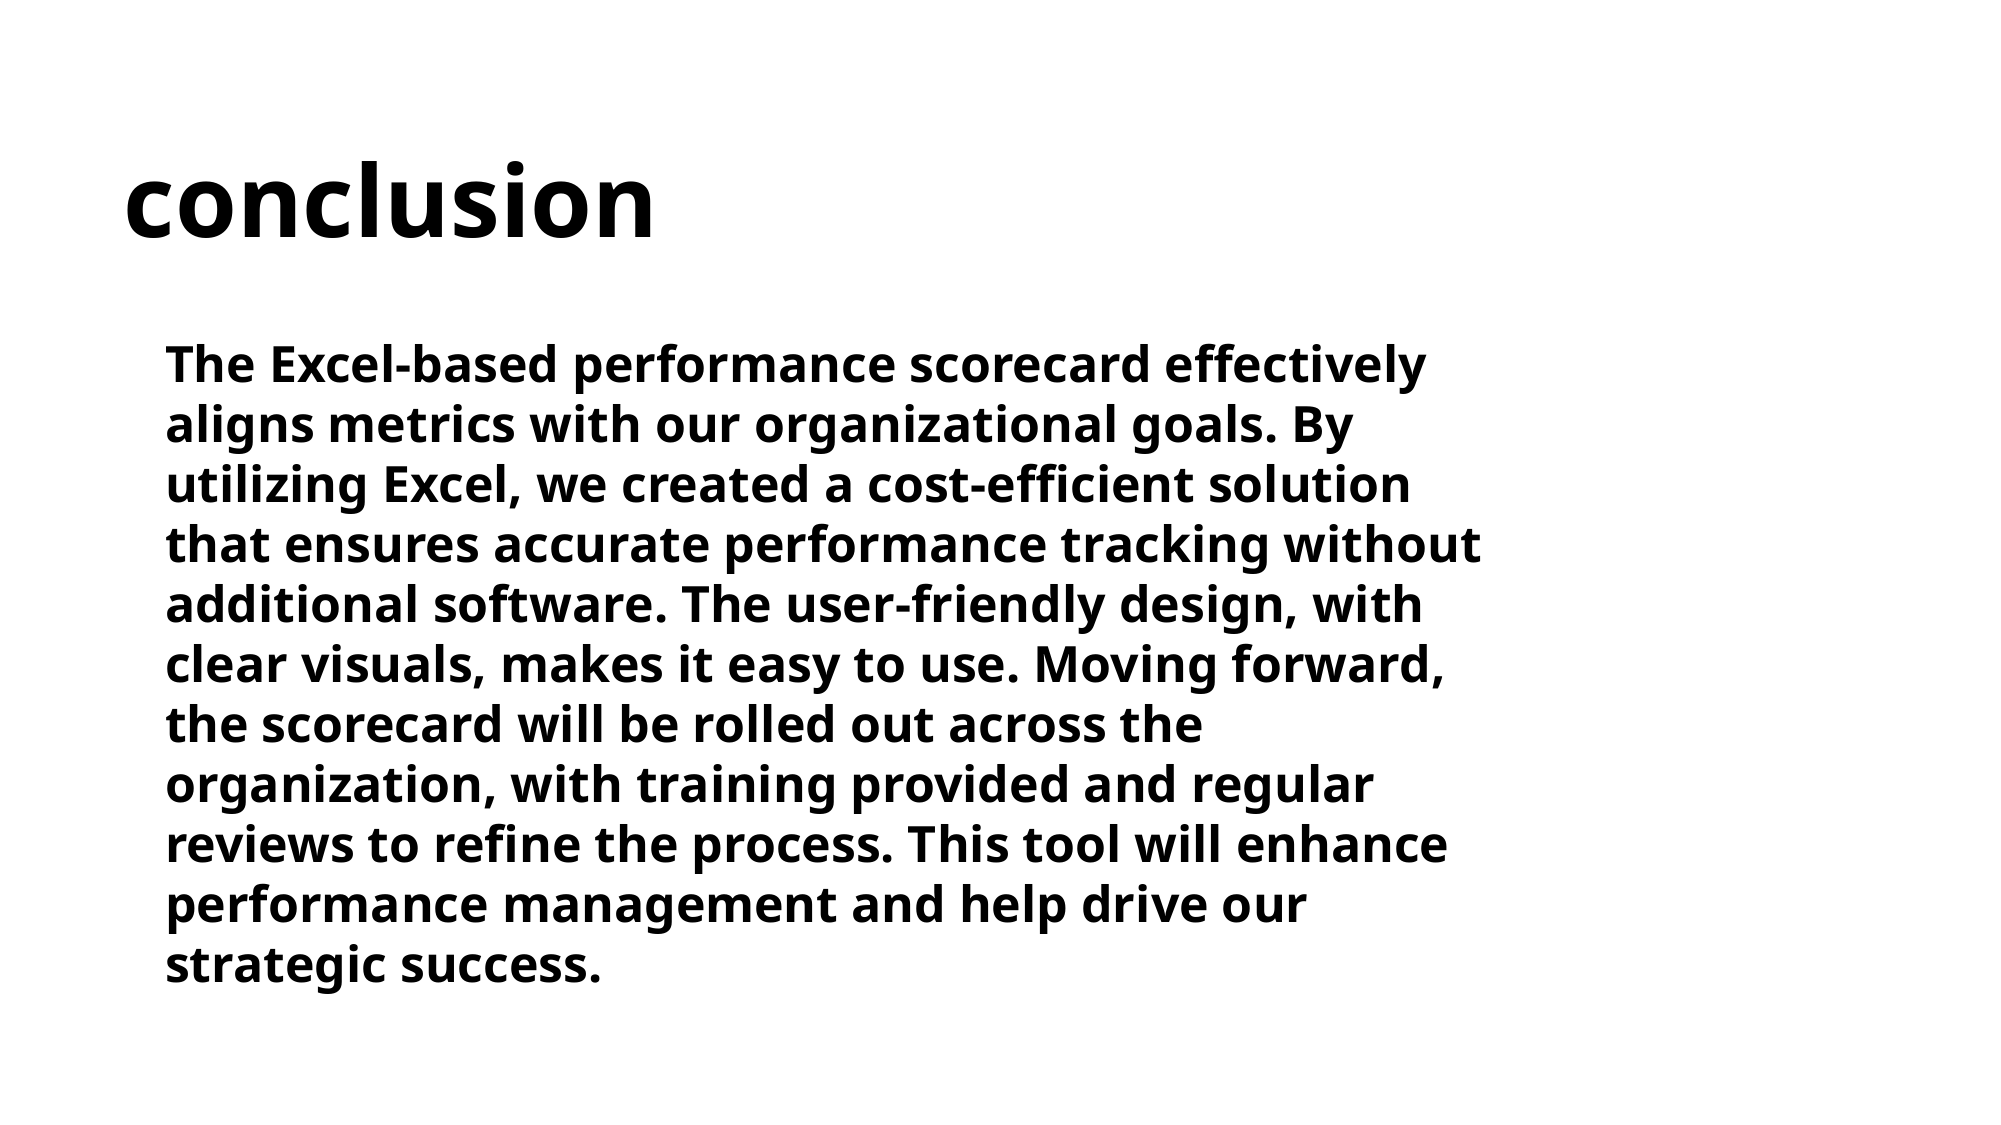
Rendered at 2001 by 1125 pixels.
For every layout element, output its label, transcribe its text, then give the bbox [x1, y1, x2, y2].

title conclusion [123, 137, 1877, 262]
text_box The Excel-based performance scorecard effectively aligns metrics with our organizational goals. By utilizing Excel, we created a cost-efficient solution that ensures accurate performance tracking without additional software. The user-friendly design, with clear visuals, makes it easy to use. Moving forward, the scorecard will be rolled out across the organization, with training provided and regular reviews to refine the process. This tool will enhance performance management and help drive our strategic success. [150, 324, 1546, 1007]
